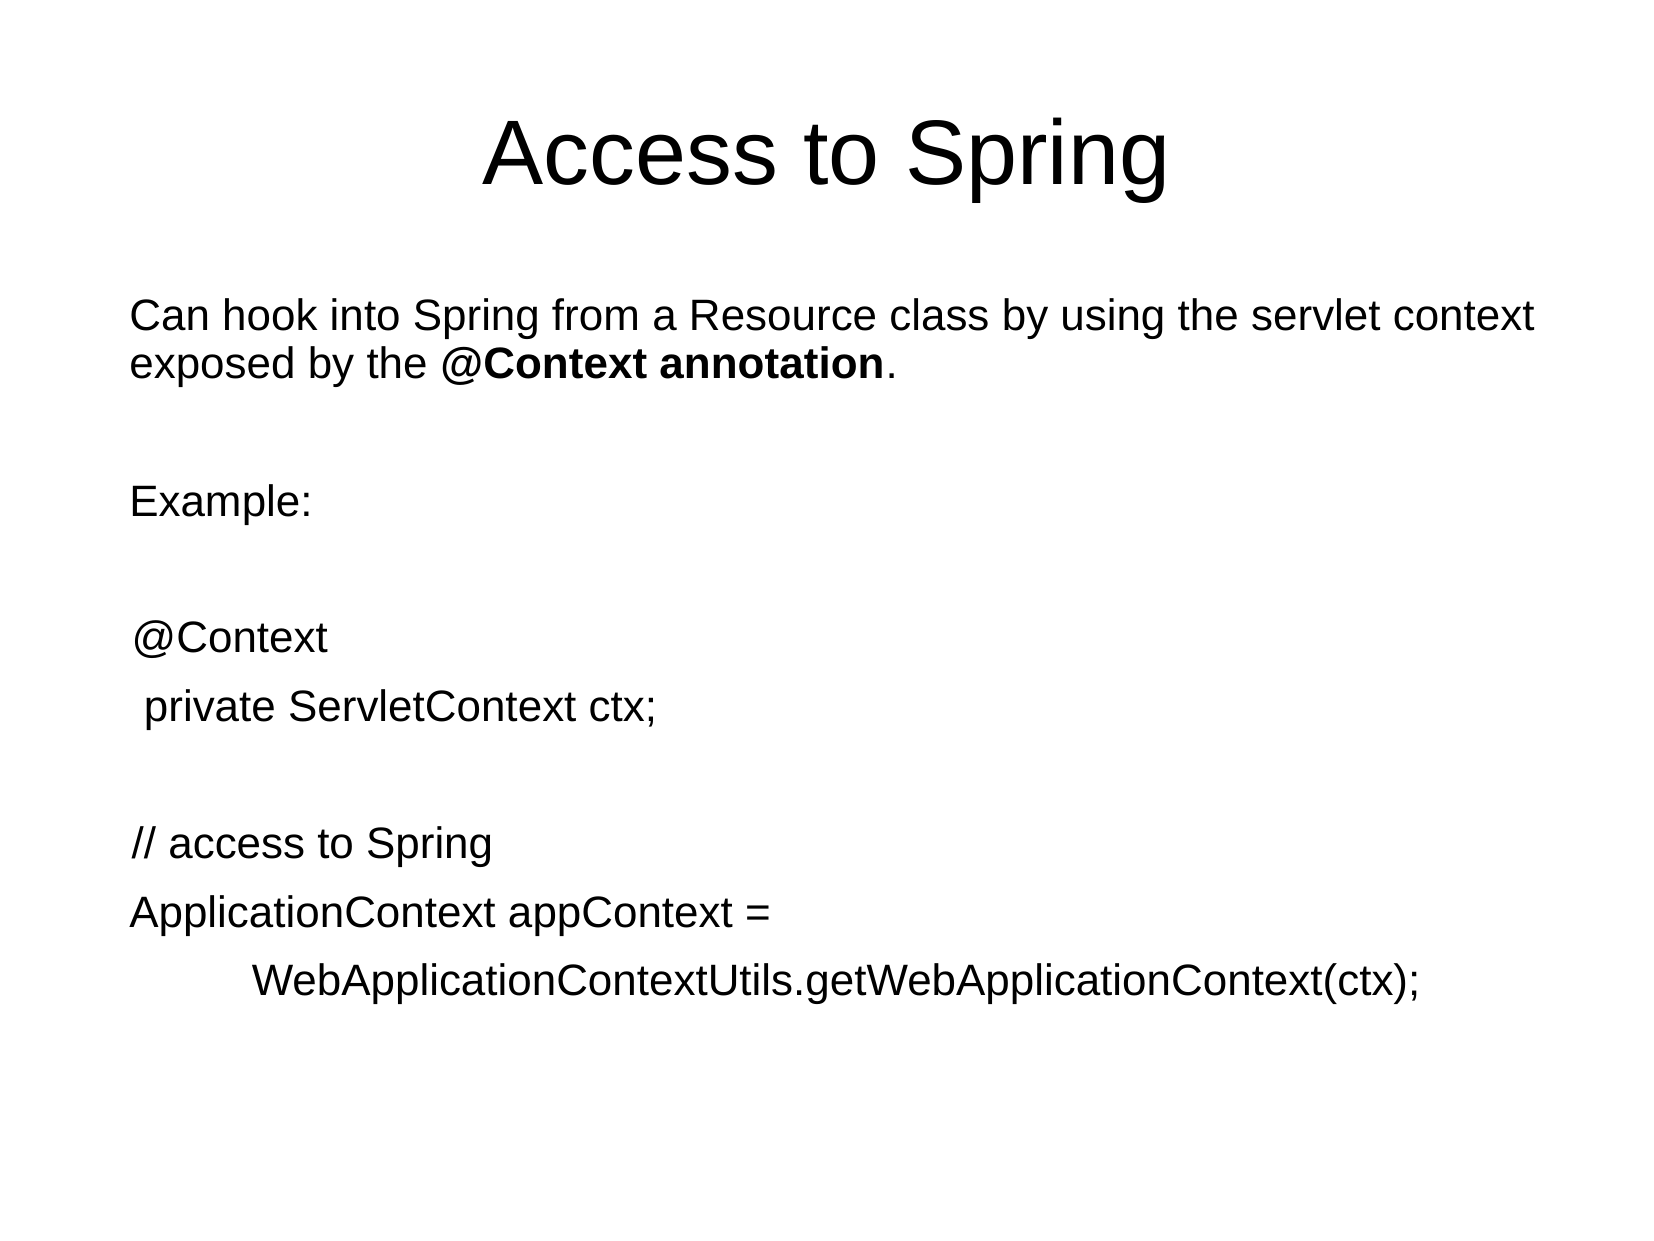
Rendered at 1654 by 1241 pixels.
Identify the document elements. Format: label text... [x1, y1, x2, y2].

list Can hook into Spring from a Resource class by using the servlet context exposed by the @Context annotation. Example: @Context private ServletContext ctx; // access to Spring ApplicationContext appContext = WebApplicationContextUtils.getWebApplicationContext(ctx); [82, 290, 1538, 1010]
title Access to Spring [82, 49, 1571, 257]
